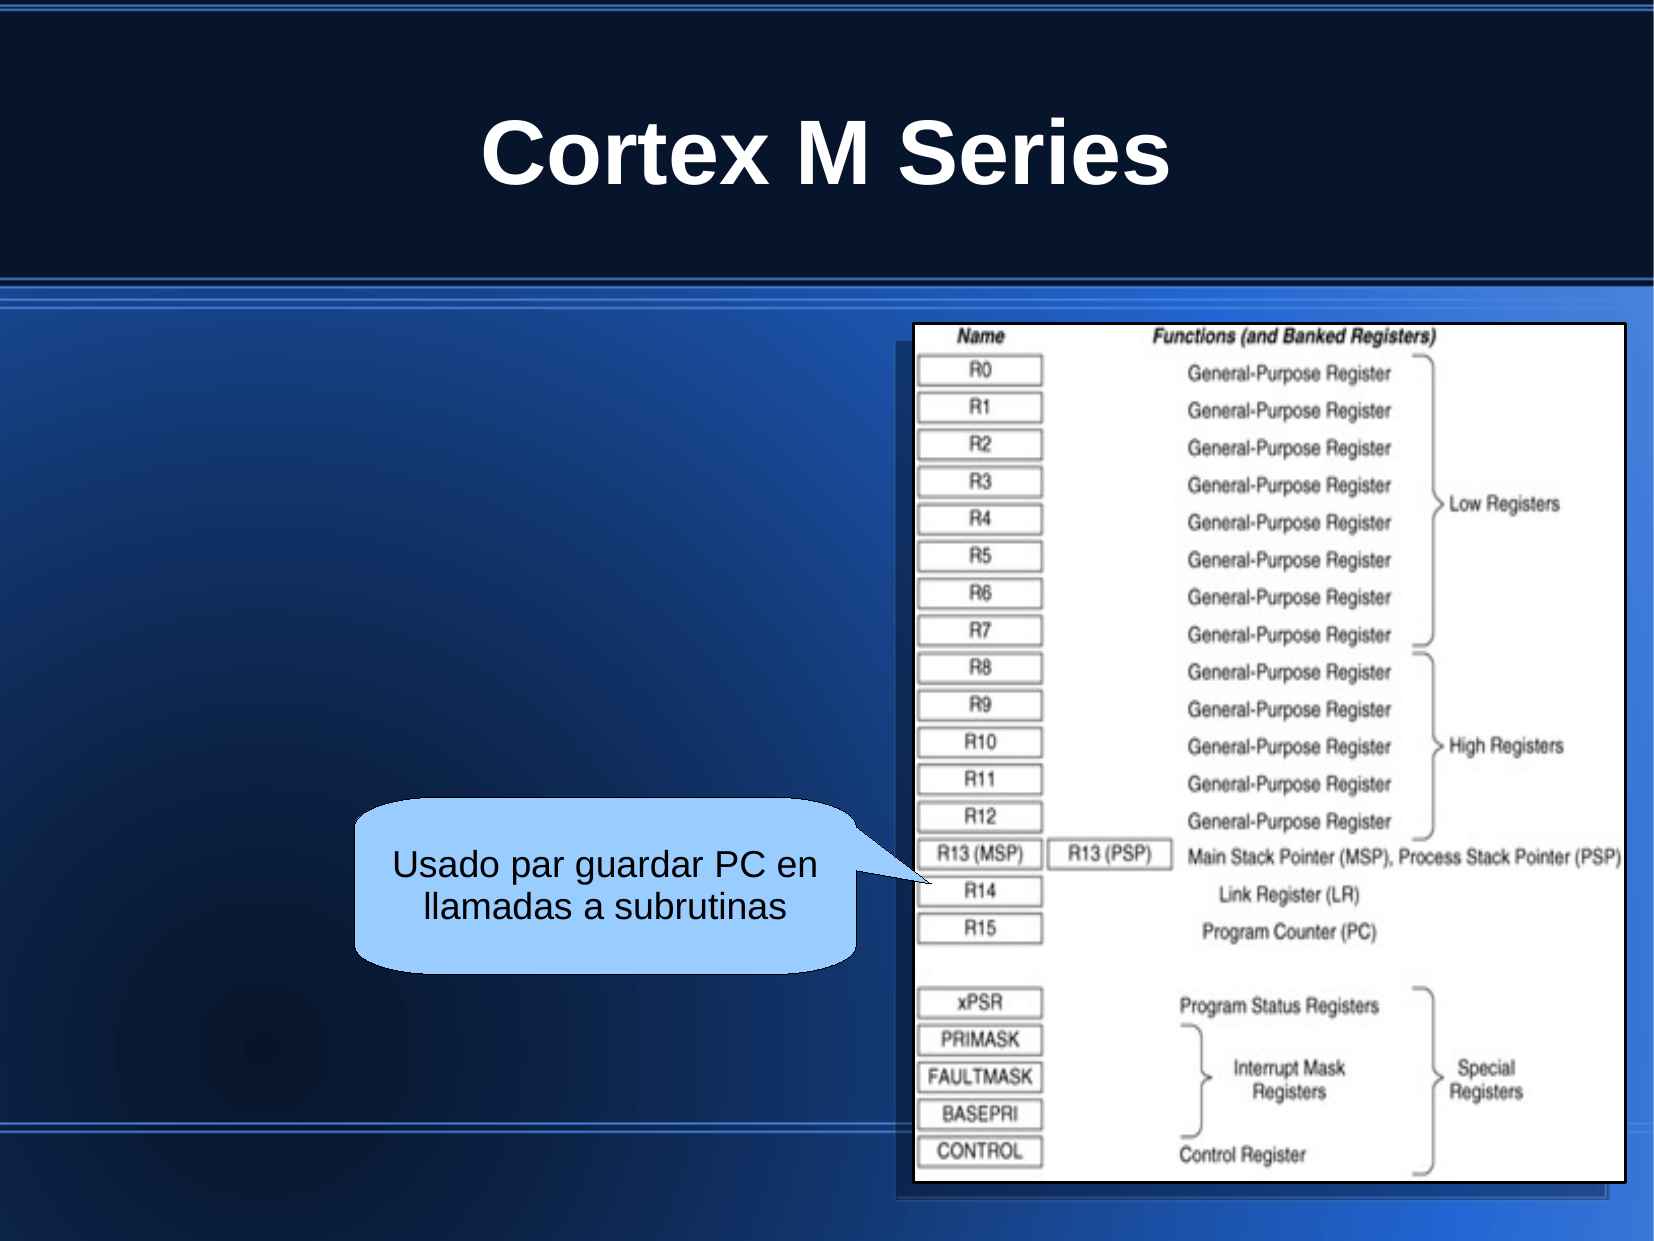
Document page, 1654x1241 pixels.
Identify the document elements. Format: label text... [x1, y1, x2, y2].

text_box Usado par guardar PC en llamadas a subrutinas [354, 797, 932, 975]
picture [0, 0, 1654, 1241]
title Cortex M Series [82, 49, 1571, 257]
